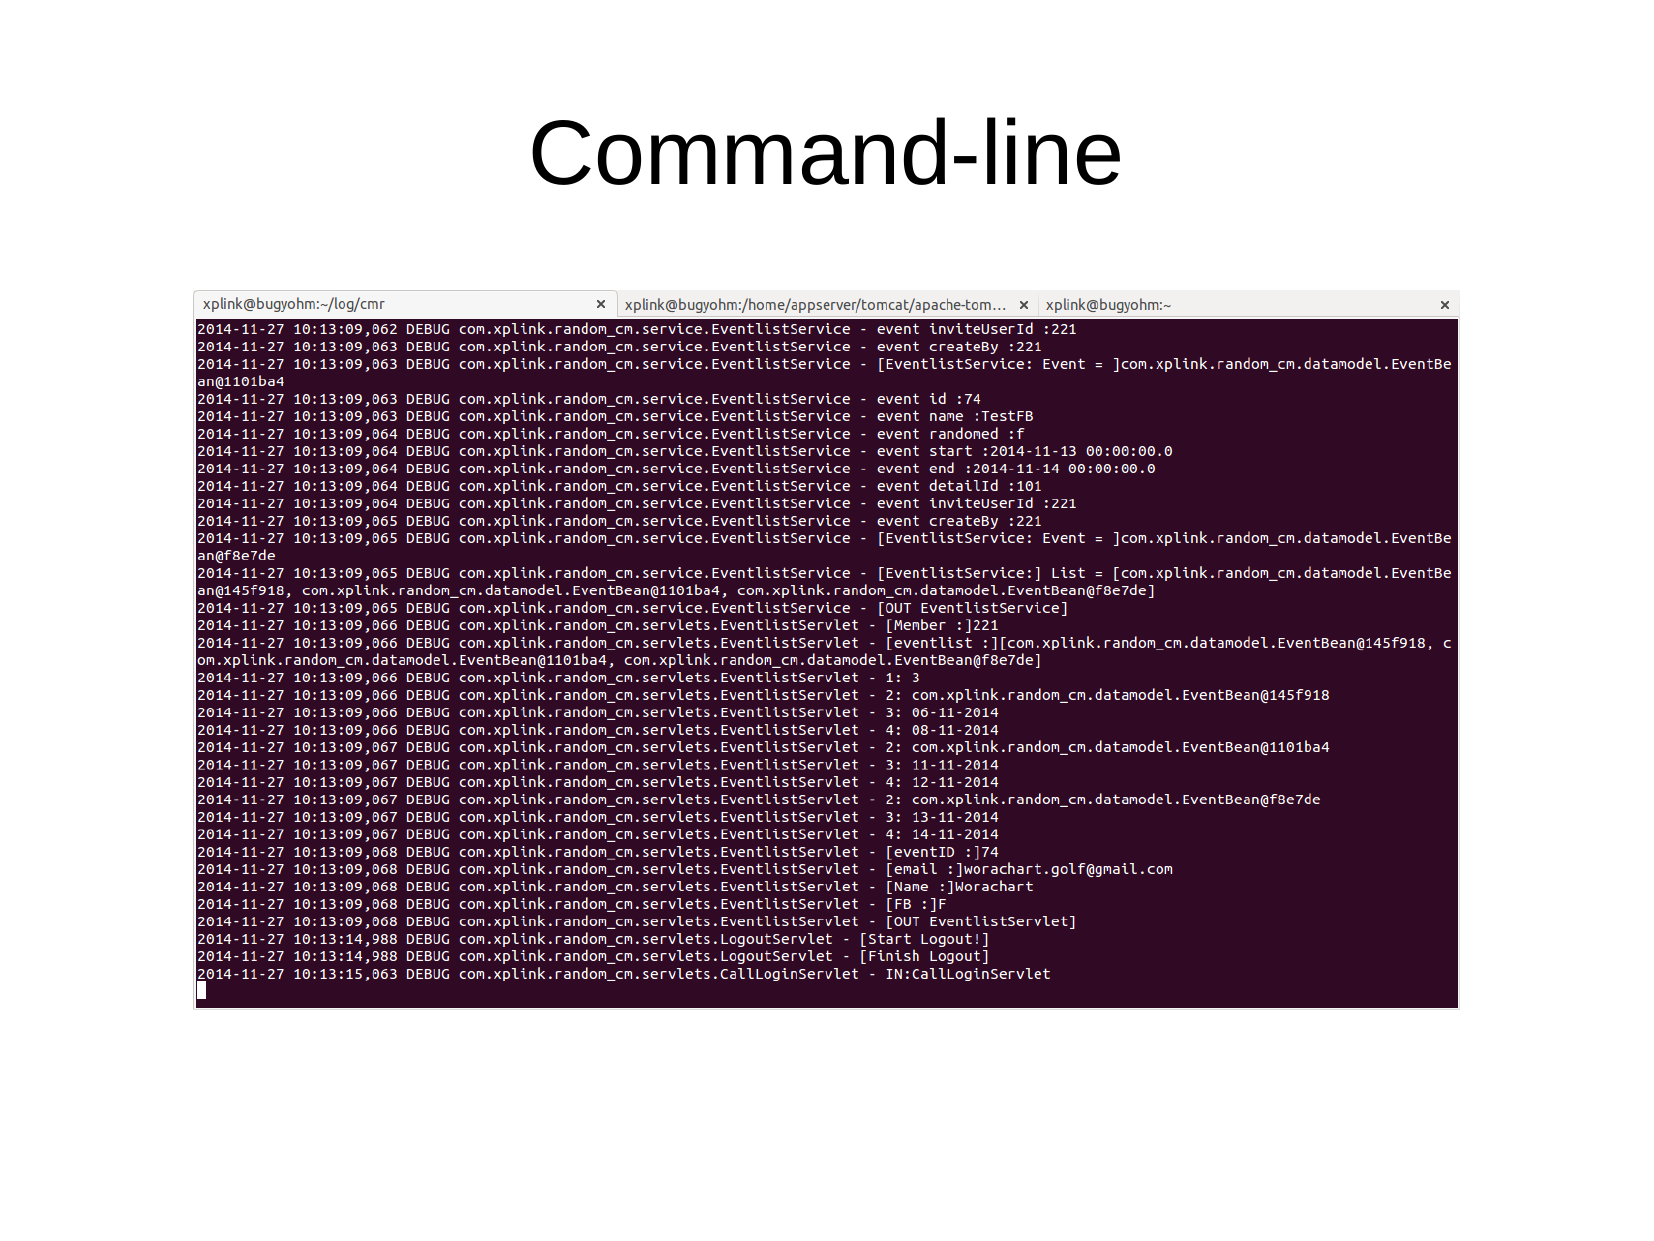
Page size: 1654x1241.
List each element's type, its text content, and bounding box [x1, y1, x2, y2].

title Command-line [82, 49, 1571, 257]
picture [193, 290, 1460, 1010]
